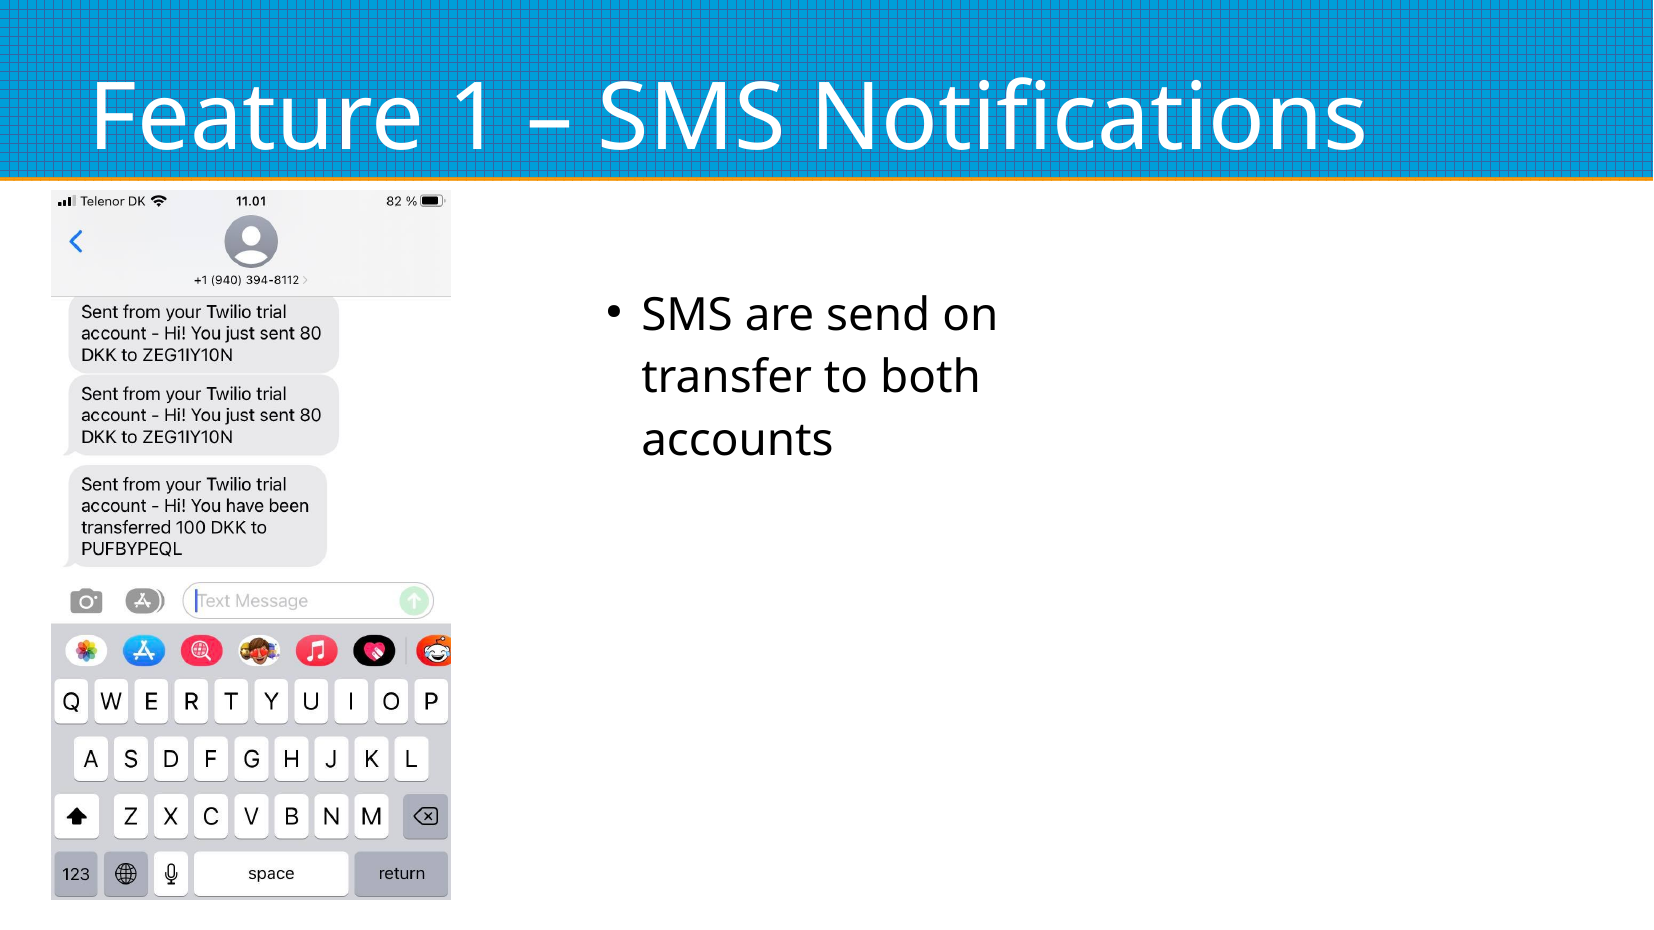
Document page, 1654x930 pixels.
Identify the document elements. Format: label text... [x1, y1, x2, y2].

title Feature 1 – SMS Notifications [88, 14, 1565, 178]
text_box SMS are send on transfer to both accounts [600, 275, 1088, 475]
picture [51, 190, 451, 901]
